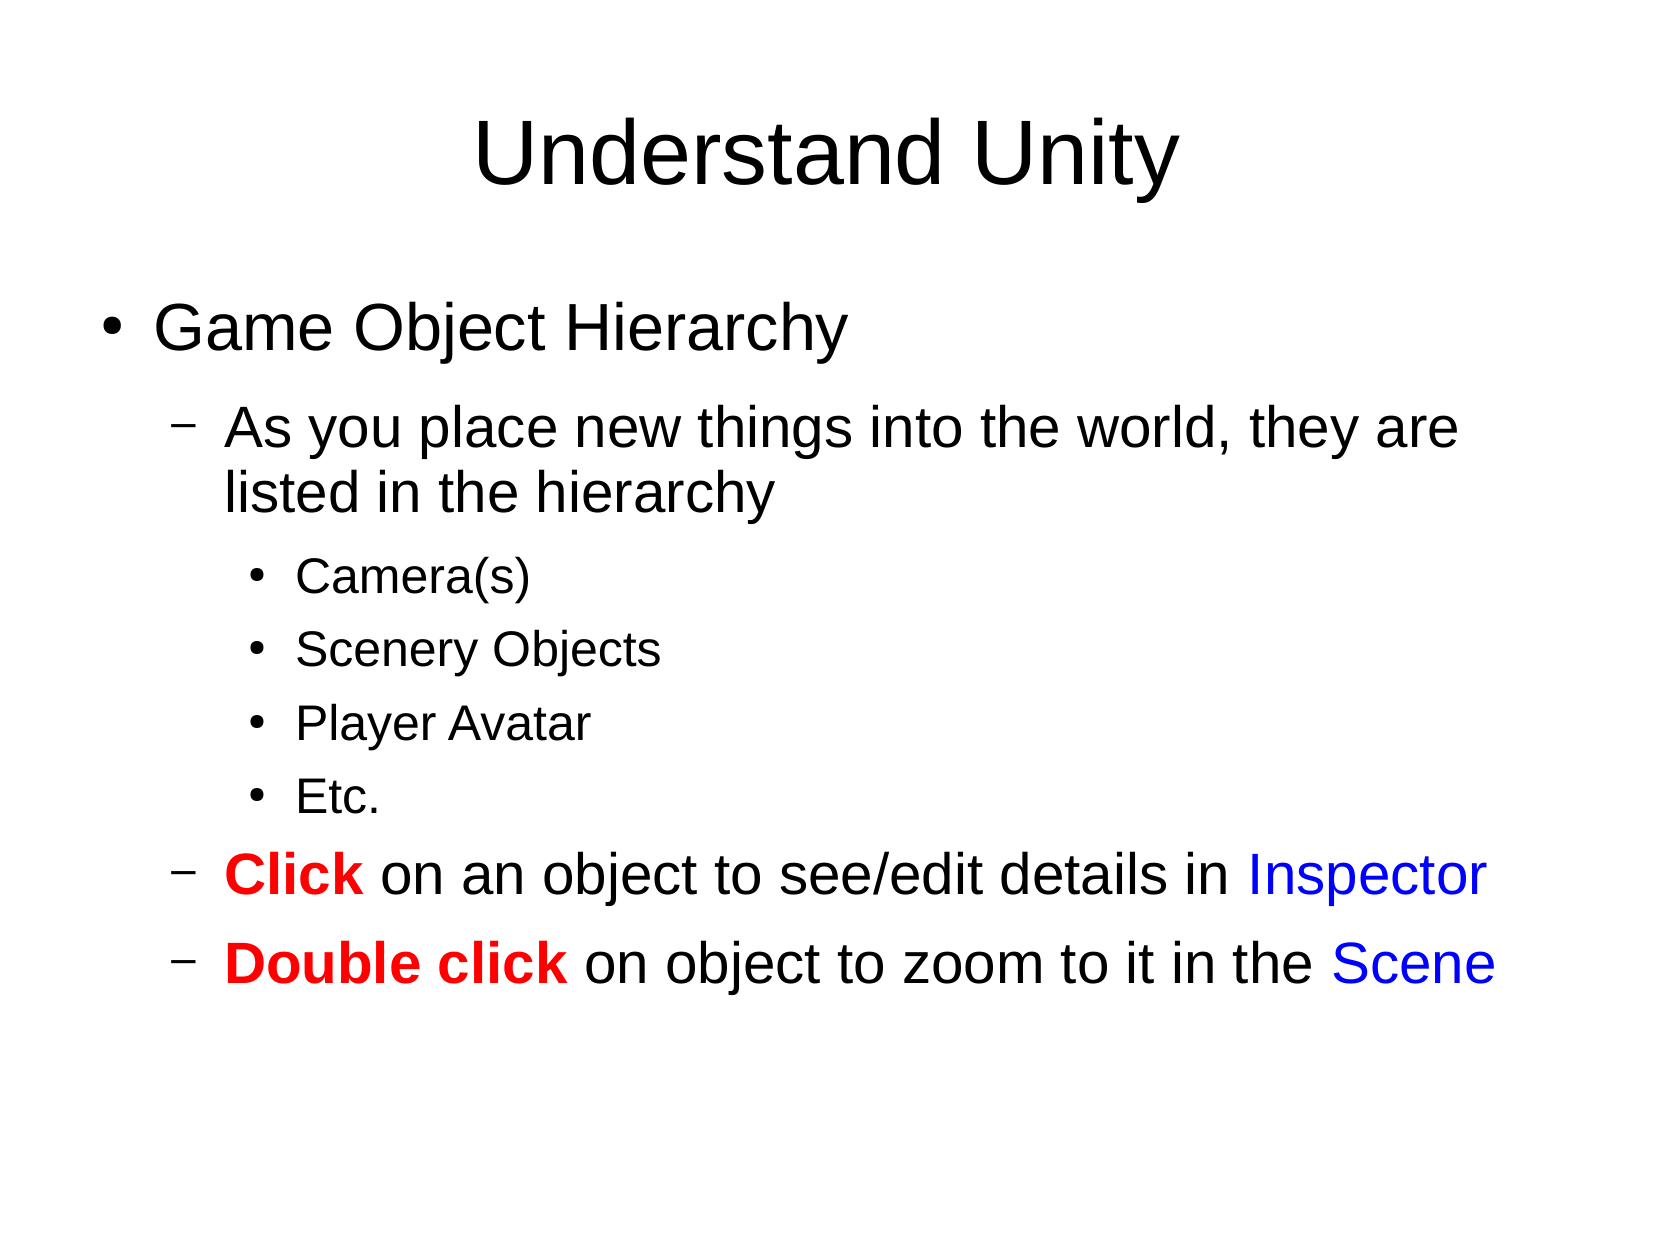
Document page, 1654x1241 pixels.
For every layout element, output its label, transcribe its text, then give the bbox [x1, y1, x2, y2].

title Understand Unity [82, 49, 1571, 257]
list Game Object Hierarchy As you place new things into the world, they are listed in the hierarchy Camera(s) Scenery Objects Player Avatar Etc. Click on an object to see/edit details in Inspector Double click on object to zoom to it in the Scene [82, 290, 1571, 1109]
